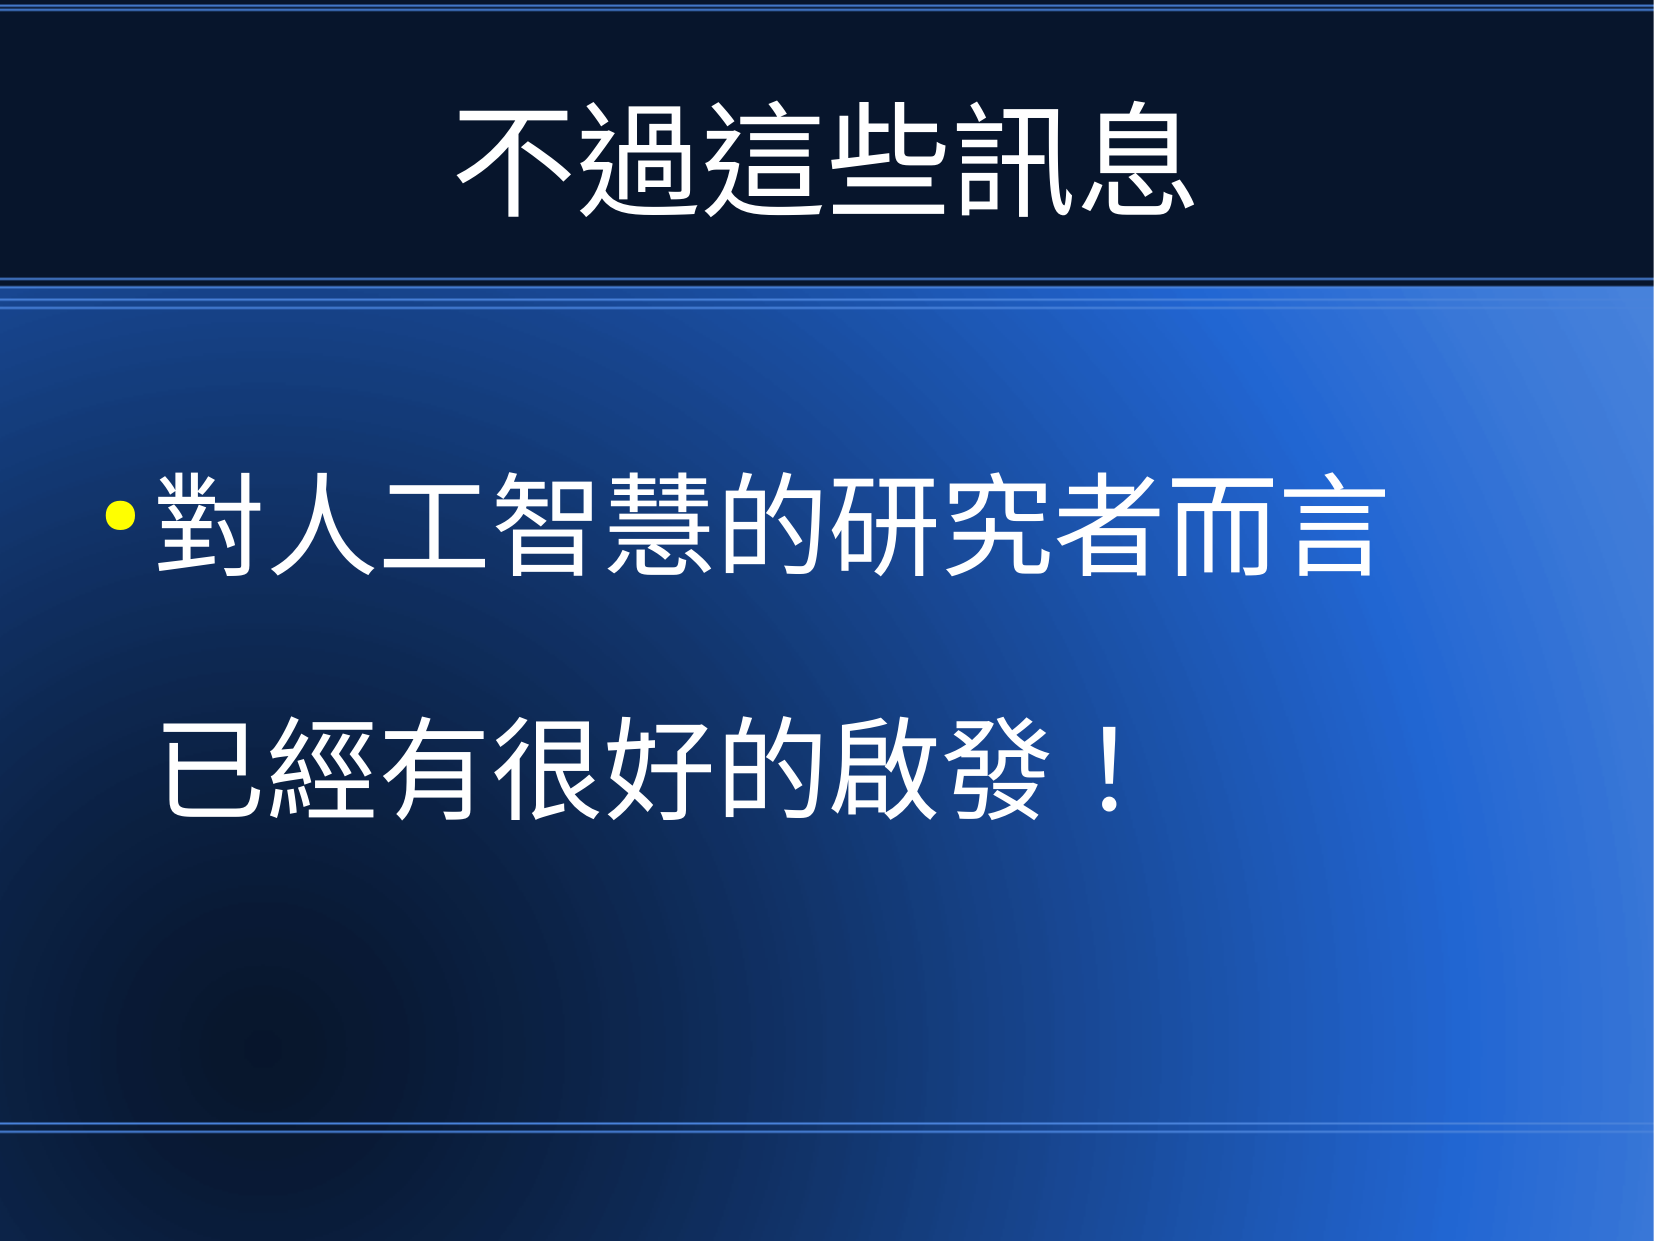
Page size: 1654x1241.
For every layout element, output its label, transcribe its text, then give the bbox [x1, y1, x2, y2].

title 不過這些訊息 [82, 49, 1571, 257]
picture [0, 0, 1654, 1241]
list 對人工智慧的研究者而言 已經有很好的啟發！ [82, 355, 1571, 1241]
